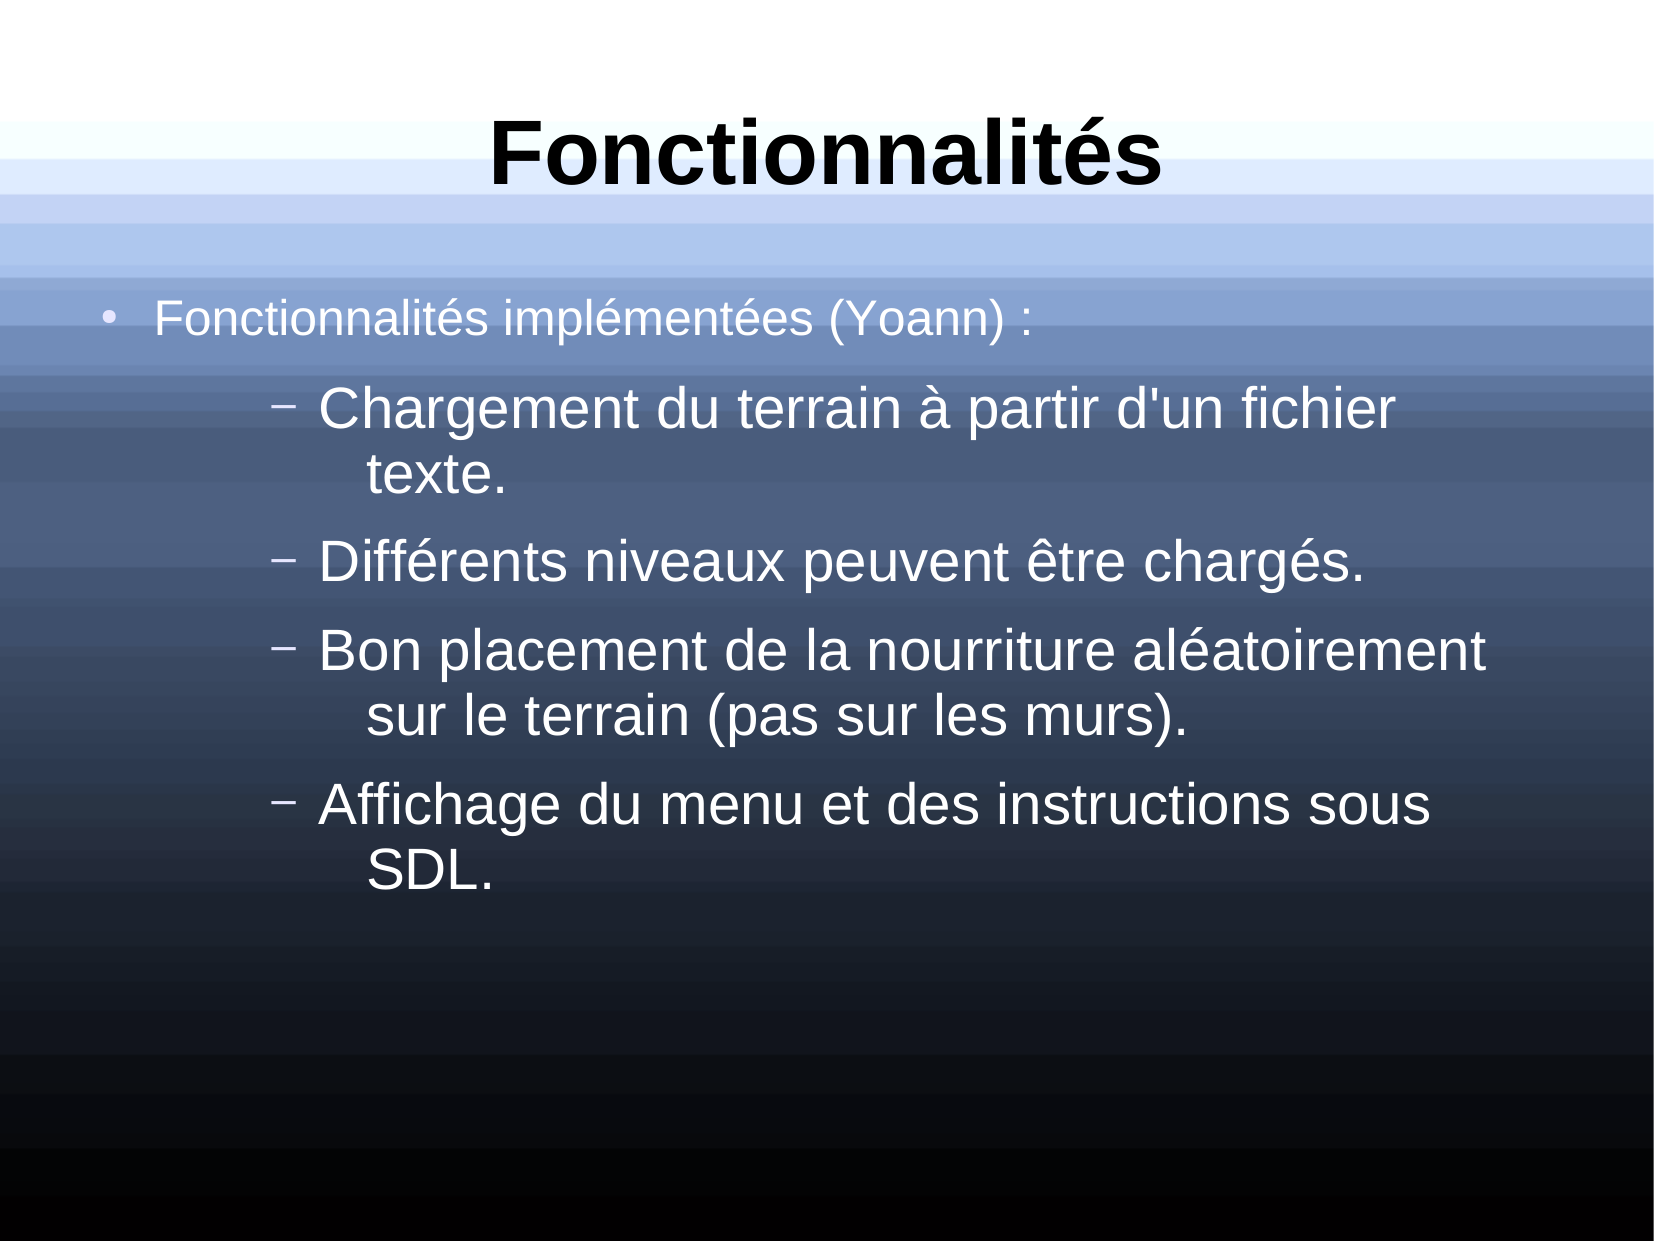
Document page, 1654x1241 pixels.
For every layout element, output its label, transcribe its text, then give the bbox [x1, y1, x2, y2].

list Fonctionnalités implémentées (Yoann) : Chargement du terrain à partir d'un fichier texte. Différents niveaux peuvent être chargés. Bon placement de la nourriture aléatoirement sur le terrain (pas sur les murs). Affichage du menu et des instructions sous SDL. [82, 290, 1538, 995]
picture [0, 0, 1654, 1241]
title Fonctionnalités [82, 49, 1571, 257]
